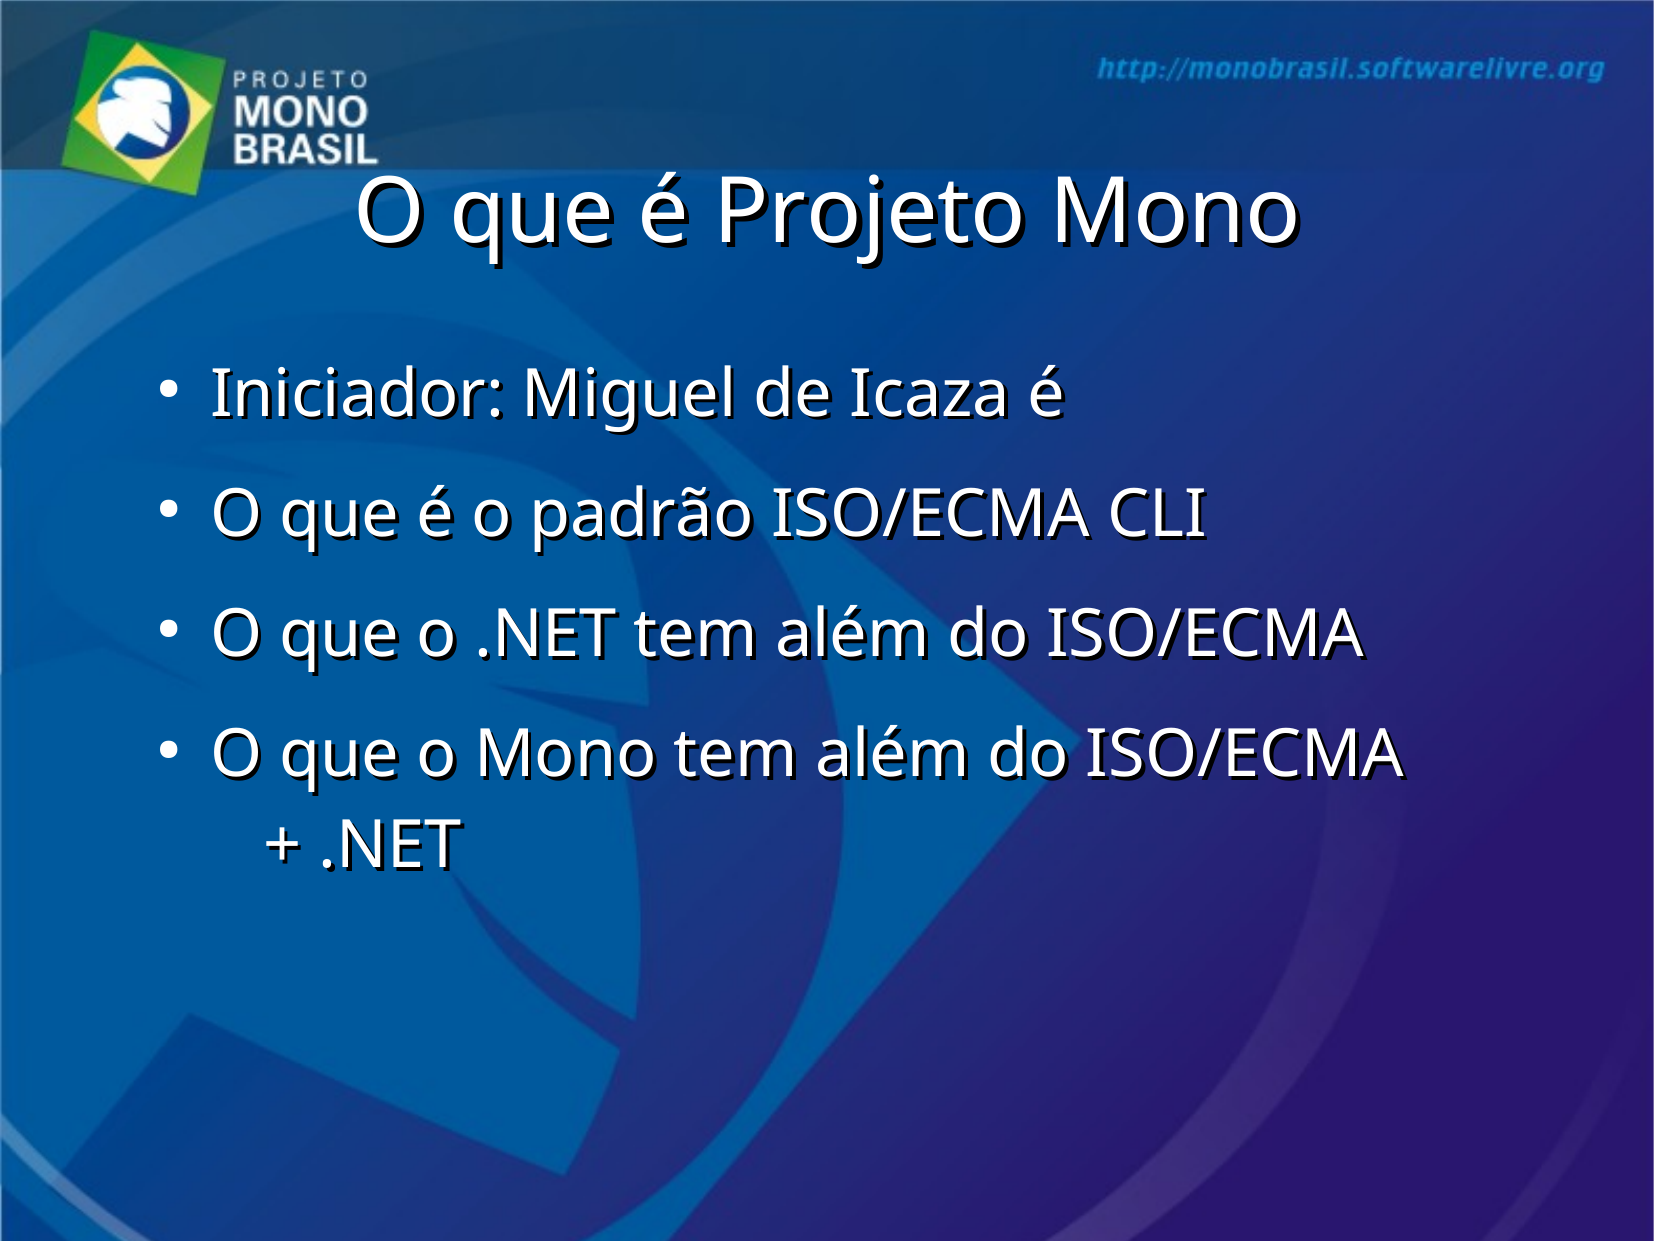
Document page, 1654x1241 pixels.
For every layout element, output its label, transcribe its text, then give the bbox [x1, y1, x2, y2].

title O que é Projeto Mono [121, 103, 1534, 311]
picture [0, 0, 1654, 1241]
list Iniciador: Miguel de Icaza é O que é o padrão ISO/ECMA CLI O que o .NET tem além do ISO/ECMA O que o Mono tem além do ISO/ECMA + .NET [121, 344, 1534, 1127]
